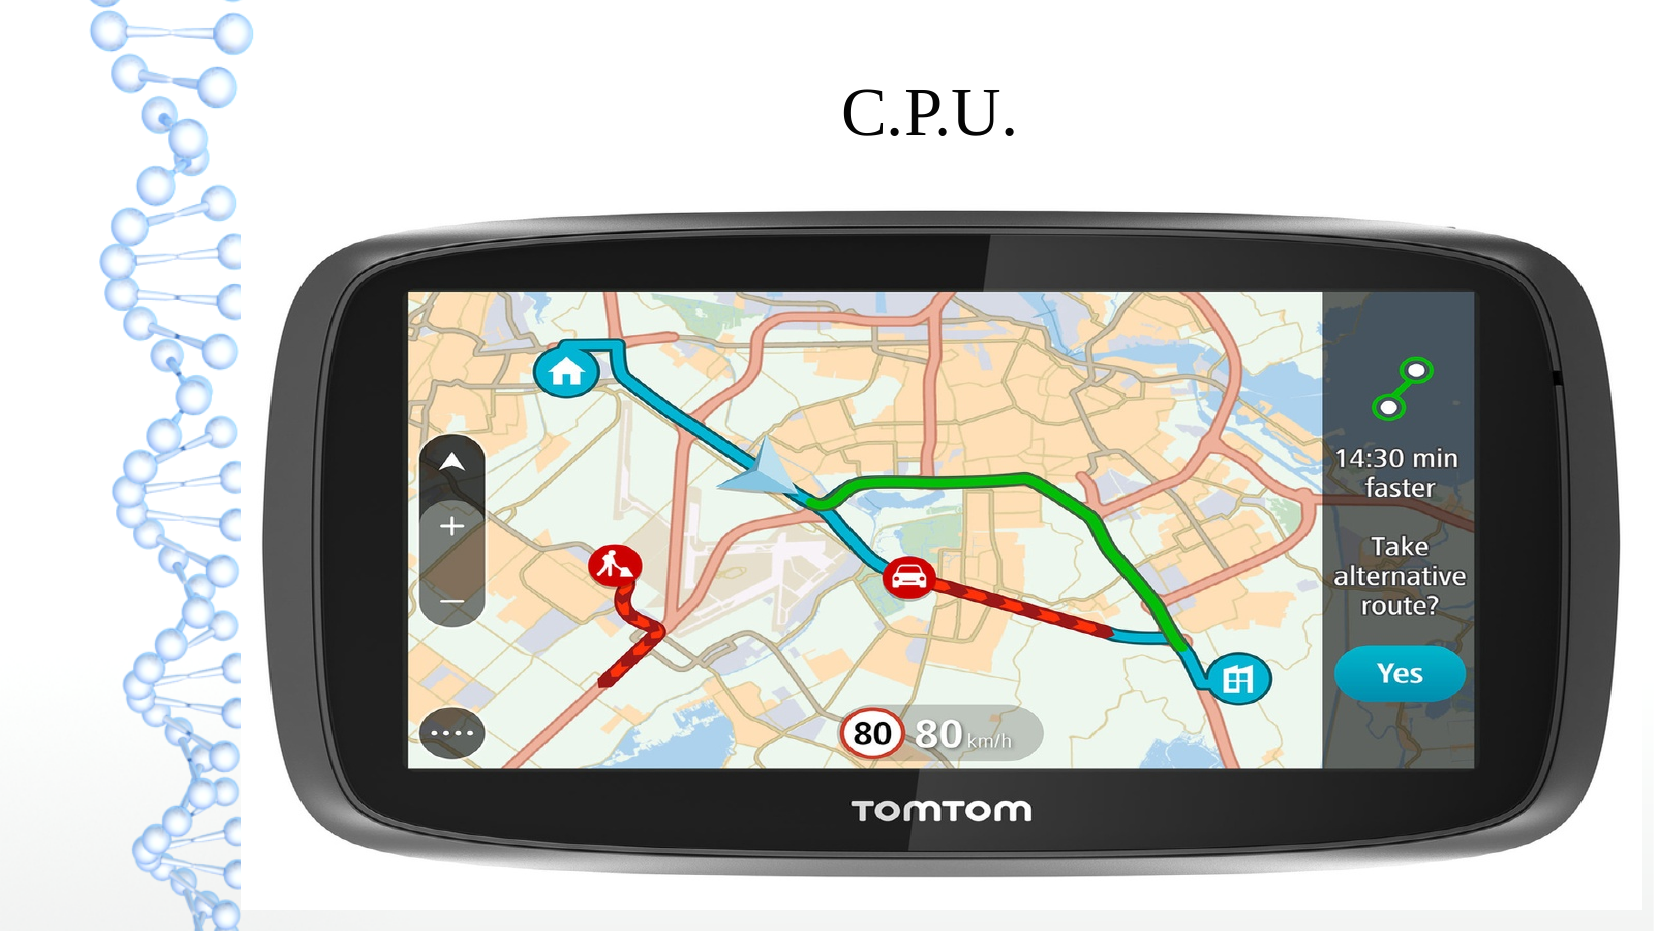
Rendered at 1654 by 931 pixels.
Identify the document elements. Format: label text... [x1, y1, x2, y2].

picture [0, 0, 1654, 931]
title C.P.U. [265, 35, 1595, 177]
